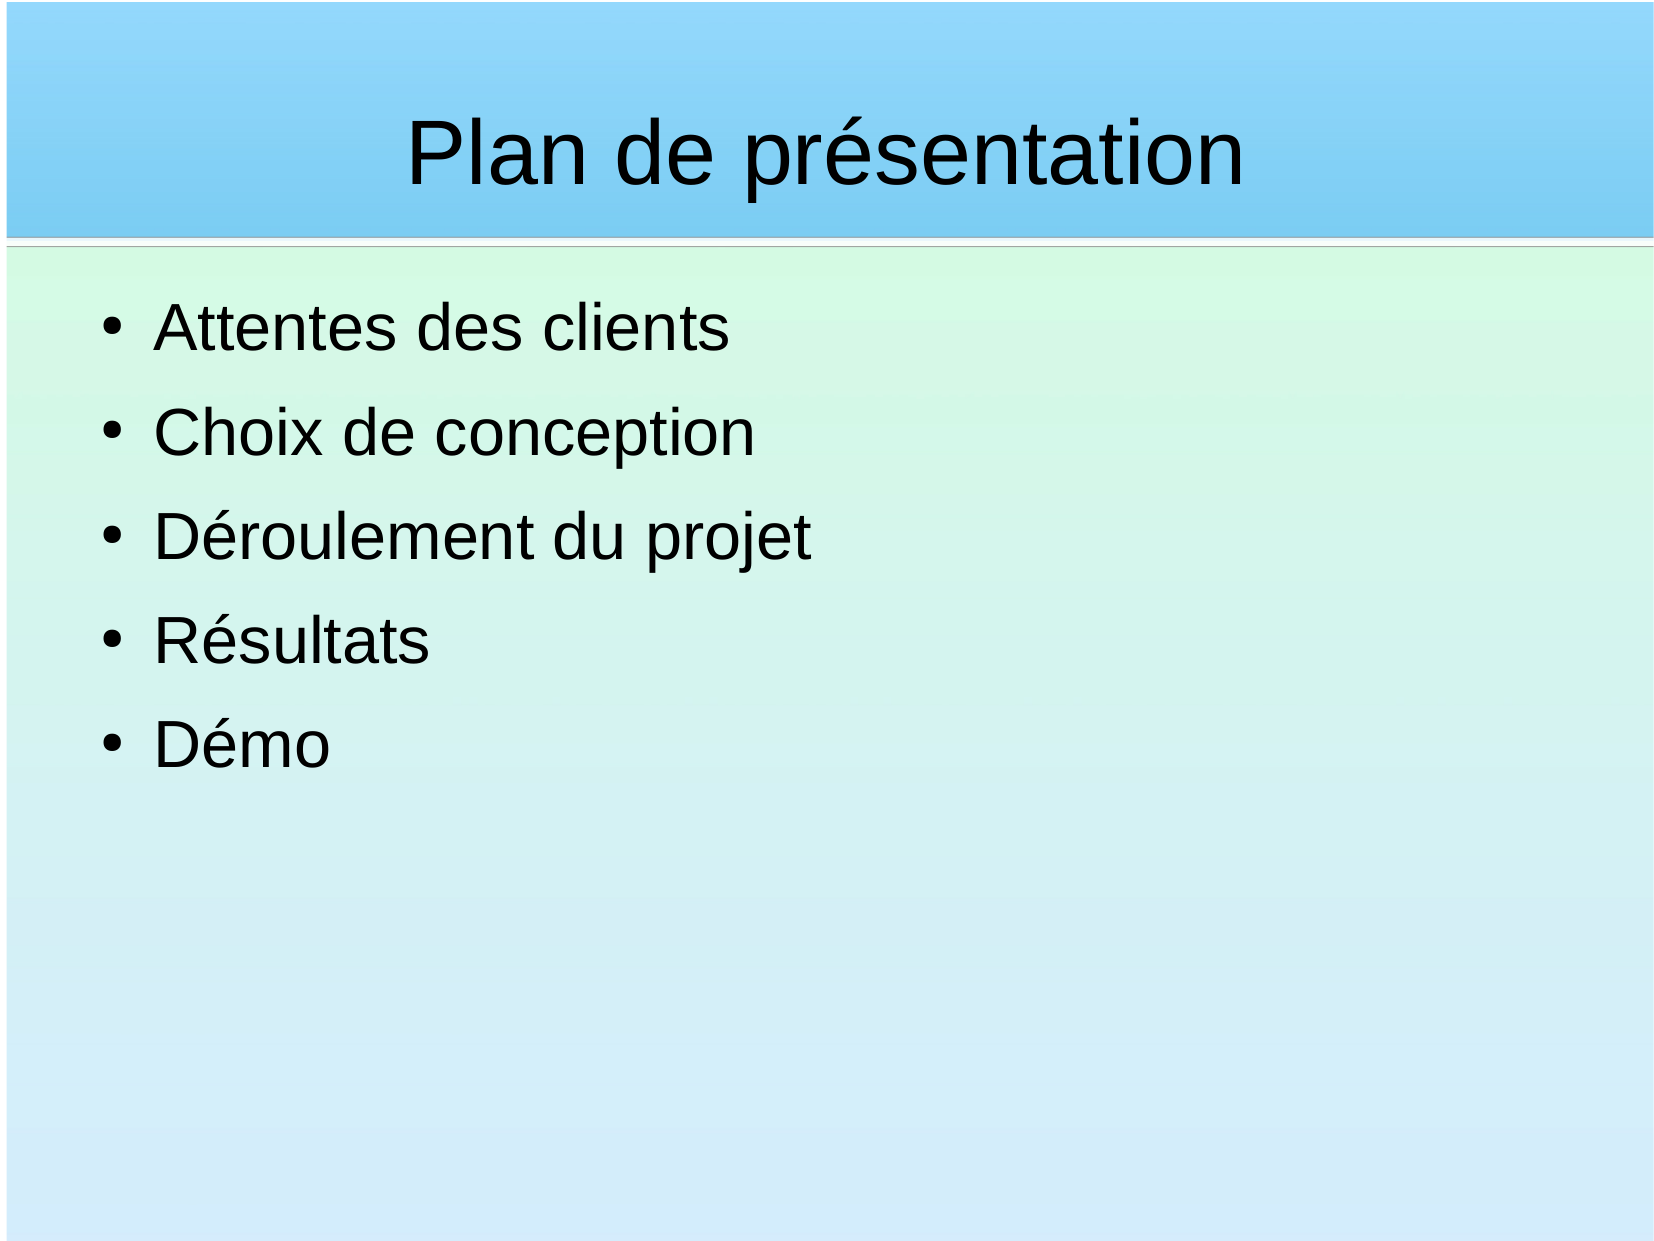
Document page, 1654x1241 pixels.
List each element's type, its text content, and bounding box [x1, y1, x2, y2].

picture [6, 2, 1654, 1241]
list Attentes des clients Choix de conception Déroulement du projet Résultats Démo [82, 290, 1571, 1010]
title Plan de présentation [82, 49, 1571, 257]
